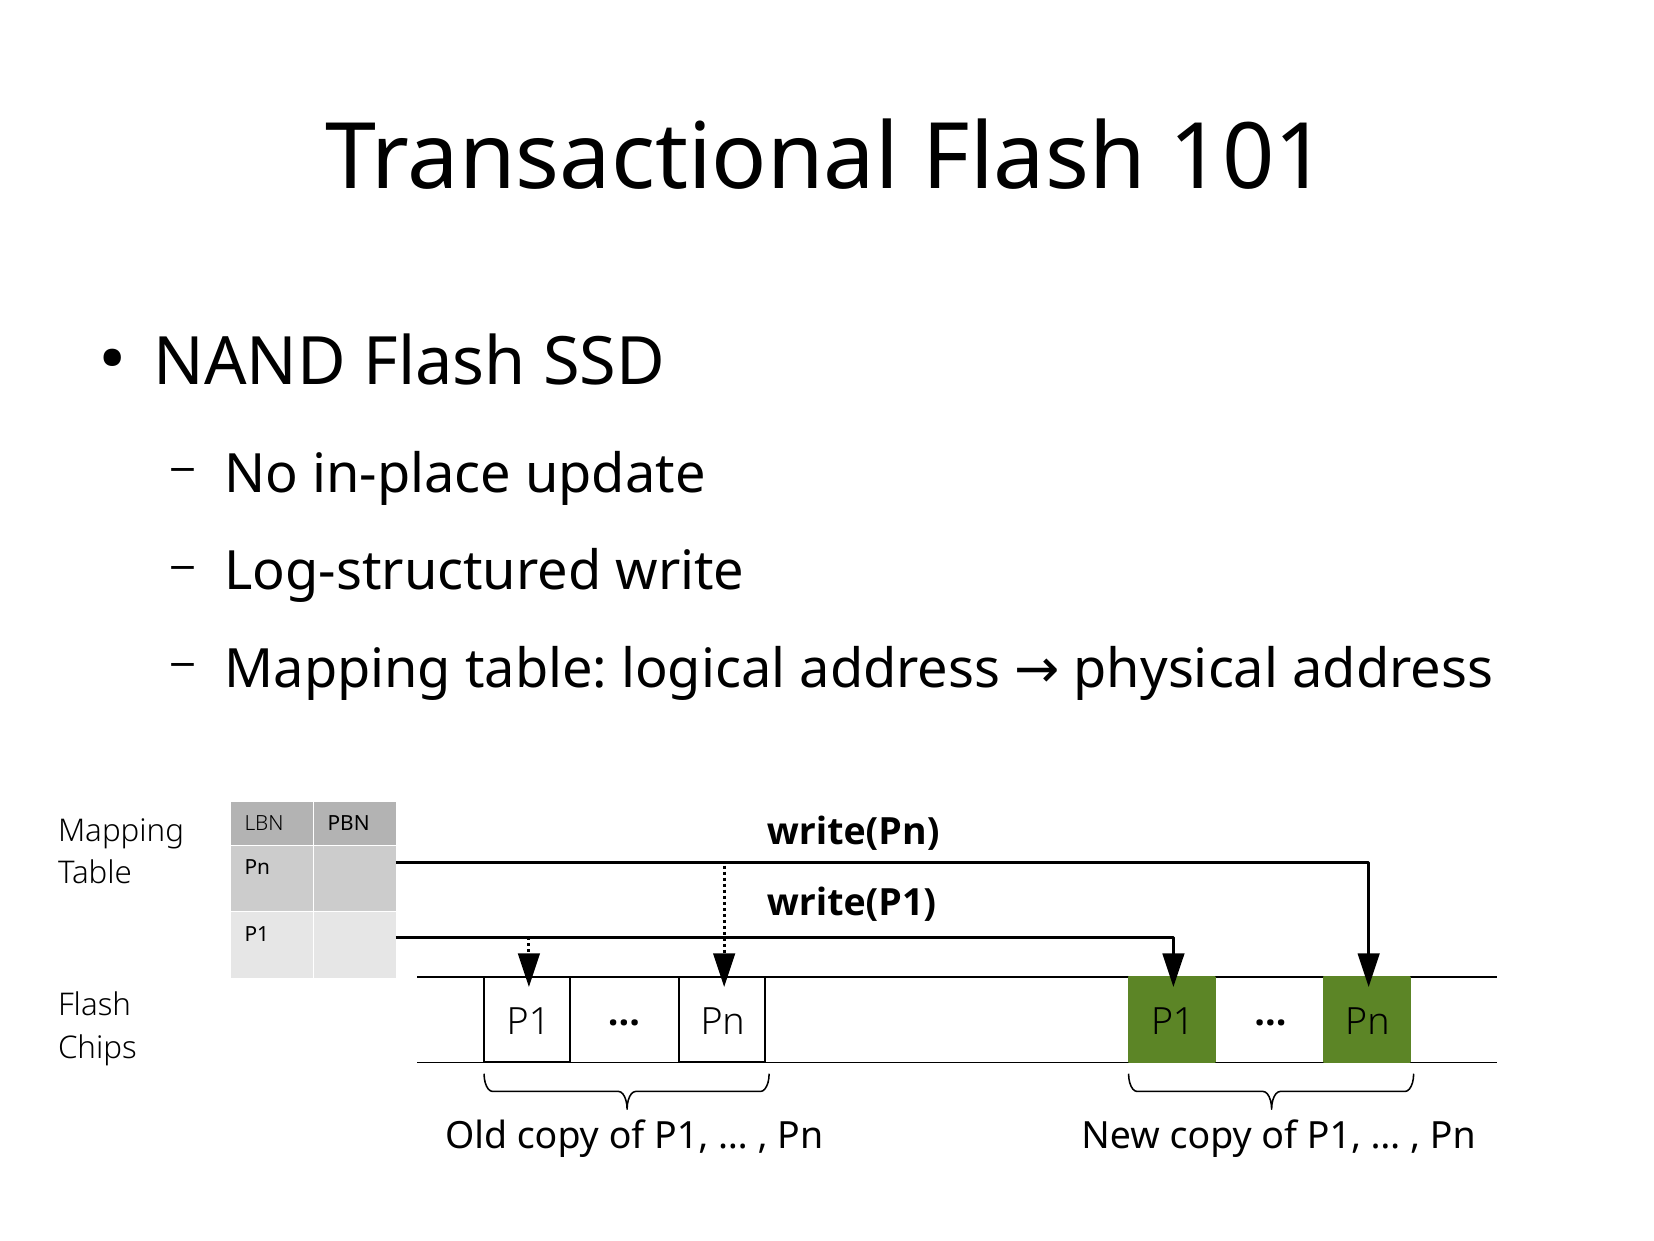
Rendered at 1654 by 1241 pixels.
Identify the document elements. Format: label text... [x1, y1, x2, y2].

title Transactional Flash 101 [82, 49, 1571, 257]
table_header LBN [231, 802, 313, 845]
text_box Pn [685, 986, 763, 1053]
text_box New copy of P1, … , Pn [1023, 1103, 1535, 1164]
text_box ... [1239, 977, 1313, 1044]
text_box Mapping Table [43, 800, 206, 944]
text_box write(P1) [752, 870, 960, 931]
text_box write(Pn) [752, 799, 960, 860]
table_header PBN [314, 802, 396, 845]
text_box P1 [491, 986, 566, 1053]
text_box Pn [1330, 986, 1407, 1053]
table_cell P1 [231, 912, 313, 978]
text_box [1323, 977, 1410, 1063]
text_box Old copy of P1, … , Pn [379, 1103, 890, 1164]
table_cell [314, 912, 396, 978]
table_cell [314, 846, 396, 911]
text_box P1 [1136, 986, 1211, 1053]
text_box [1128, 977, 1215, 1063]
table_cell Pn [231, 846, 313, 911]
text_box ... [593, 977, 667, 1044]
list NAND Flash SSD No in-place update Log-structured write Mapping table: logical address → physical address [82, 313, 1571, 1104]
text_box Flash Chips [43, 975, 160, 1076]
